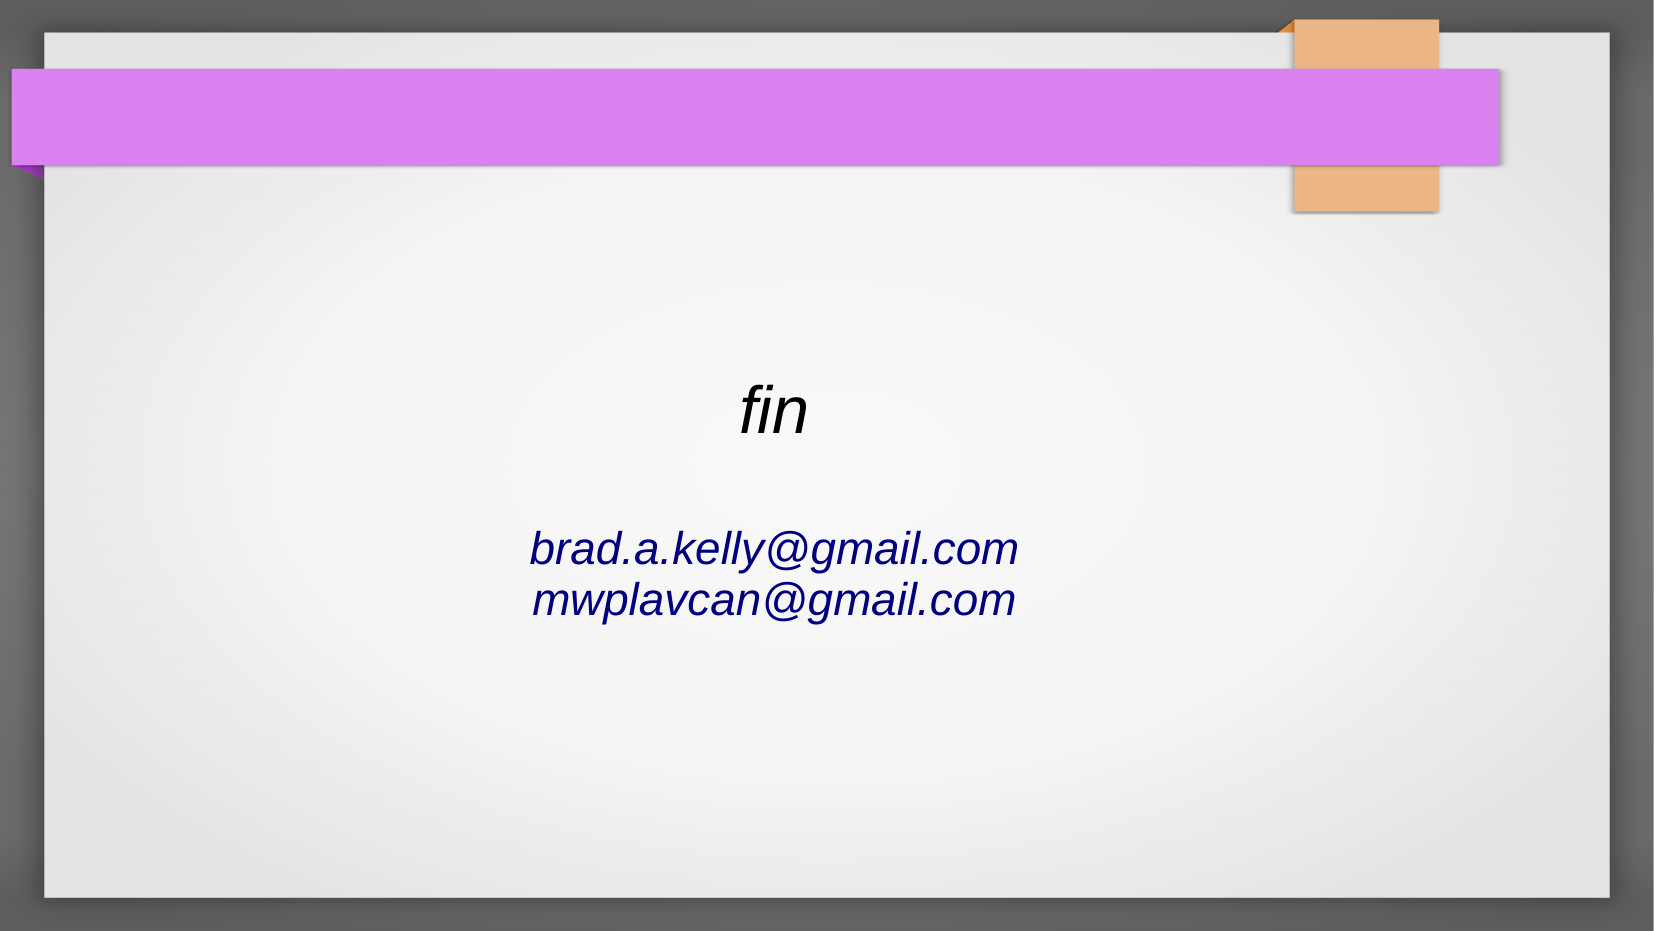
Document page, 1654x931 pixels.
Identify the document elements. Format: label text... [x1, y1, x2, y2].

picture [0, 0, 1654, 931]
subtitle fin brad.a.kelly@gmail.com mwplavcan@gmail.com [183, 294, 1366, 706]
